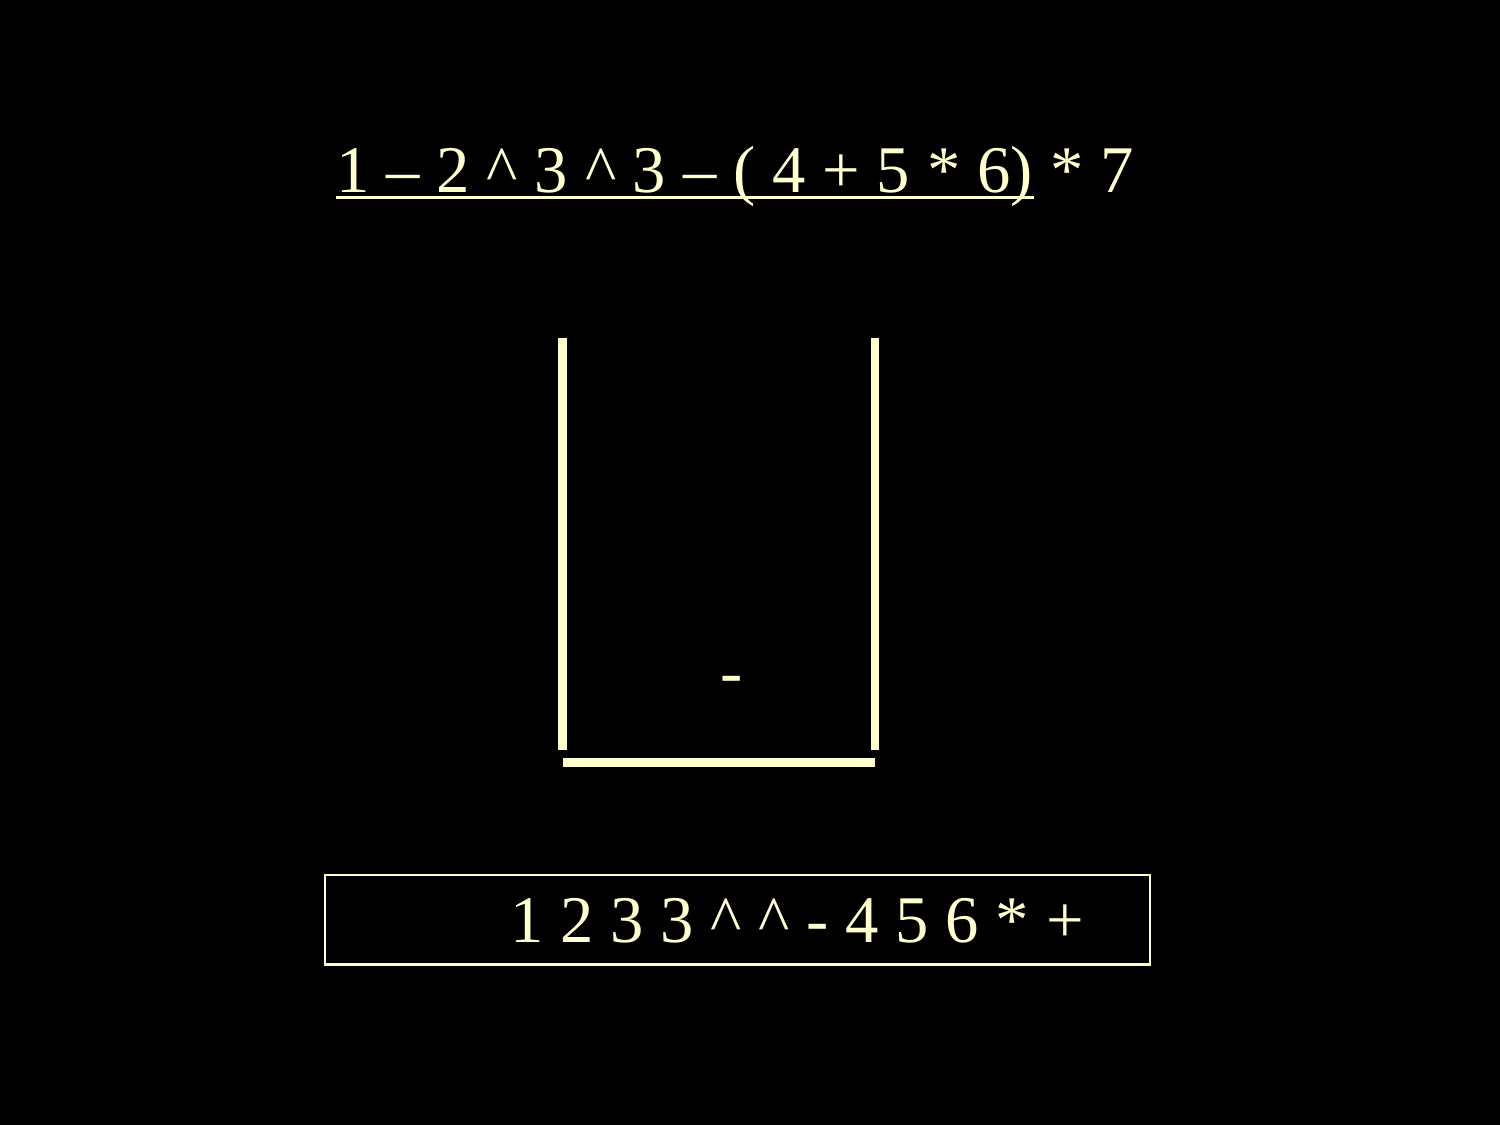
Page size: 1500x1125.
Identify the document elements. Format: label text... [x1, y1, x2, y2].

text_box - [624, 349, 838, 717]
text_box 1 – 2 ^ 3 ^ 3 – ( 4 + 5 * 6) * 7 [321, 124, 1313, 215]
text_box 1 2 3 3 ^ ^ - 4 5 6 * + [325, 874, 1150, 965]
